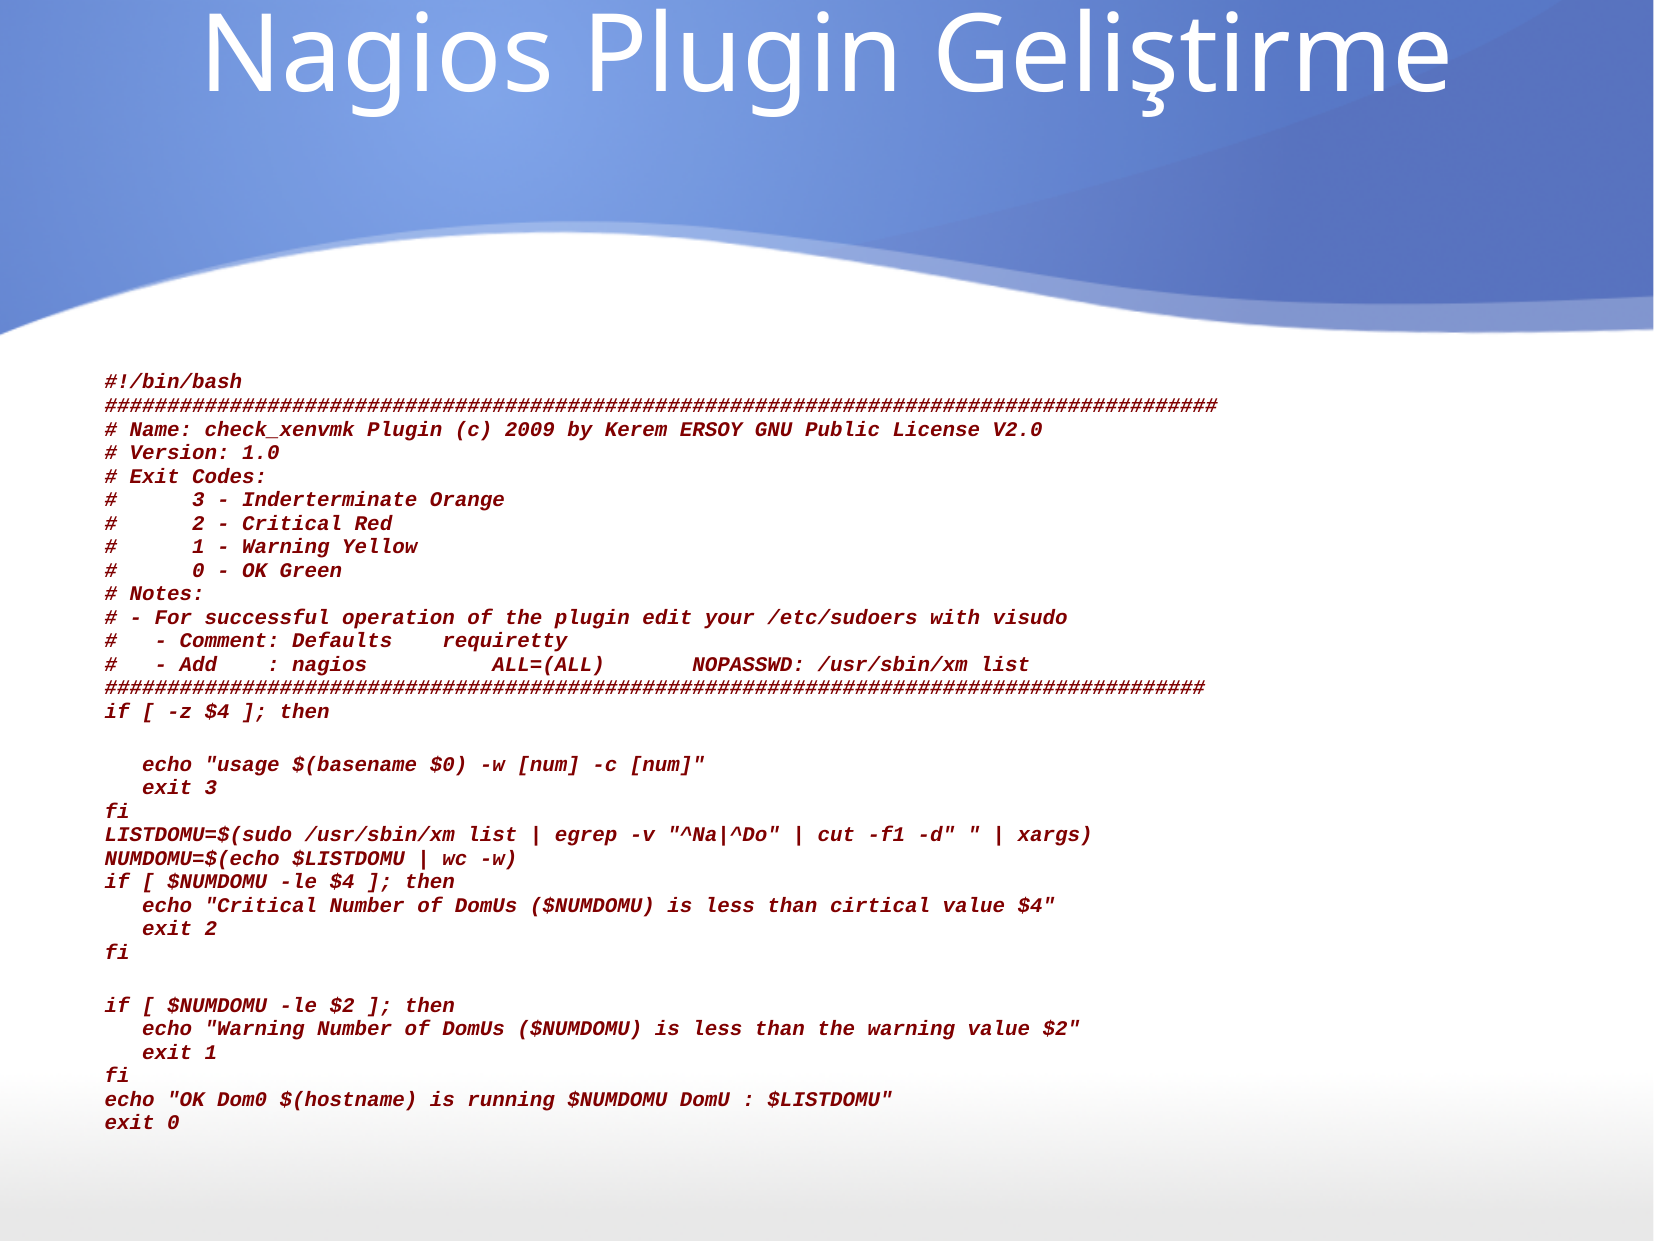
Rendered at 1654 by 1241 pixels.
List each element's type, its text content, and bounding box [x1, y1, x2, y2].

list #!/bin/bash ######################################################################################### # Name: check_xenvmk Plugin (c) 2009 by Kerem ERSOY GNU Public License V2.0 # Version: 1.0 # Exit Codes: # 3 - Inderterminate Orange # 2 - Critical Red # 1 - Warning Yellow # 0 - OK Green # Notes: # - For successful operation of the plugin edit your /etc/sudoers with visudo # - Comment: Defaults requiretty # - Add : nagios ALL=(ALL) NOPASSWD: /usr/sbin/xm list ######################################################################################## if [ -z $4 ]; then echo "usage $(basename $0) -w [num] -c [num]" exit 3 fi LISTDOMU=$(sudo /usr/sbin/xm list | egrep -v "^Na|^Do" | cut -f1 -d" " | xargs) NUMDOMU=$(echo $LISTDOMU | wc -w) if [ $NUMDOMU -le $4 ]; then echo "Critical Number of DomUs ($NUMDOMU) is less than cirtical value $4" exit 2 fi if [ $NUMDOMU -le $2 ]; then echo "Warning Number of DomUs ($NUMDOMU) is less than the warning value $2" exit 1 fi echo "OK Dom0 $(hostname) is running $NUMDOMU DomU : $LISTDOMU" exit 0 [29, 324, 1625, 1211]
title Nagios Plugin Geliştirme [82, 0, 1571, 256]
picture [0, 0, 1654, 1241]
